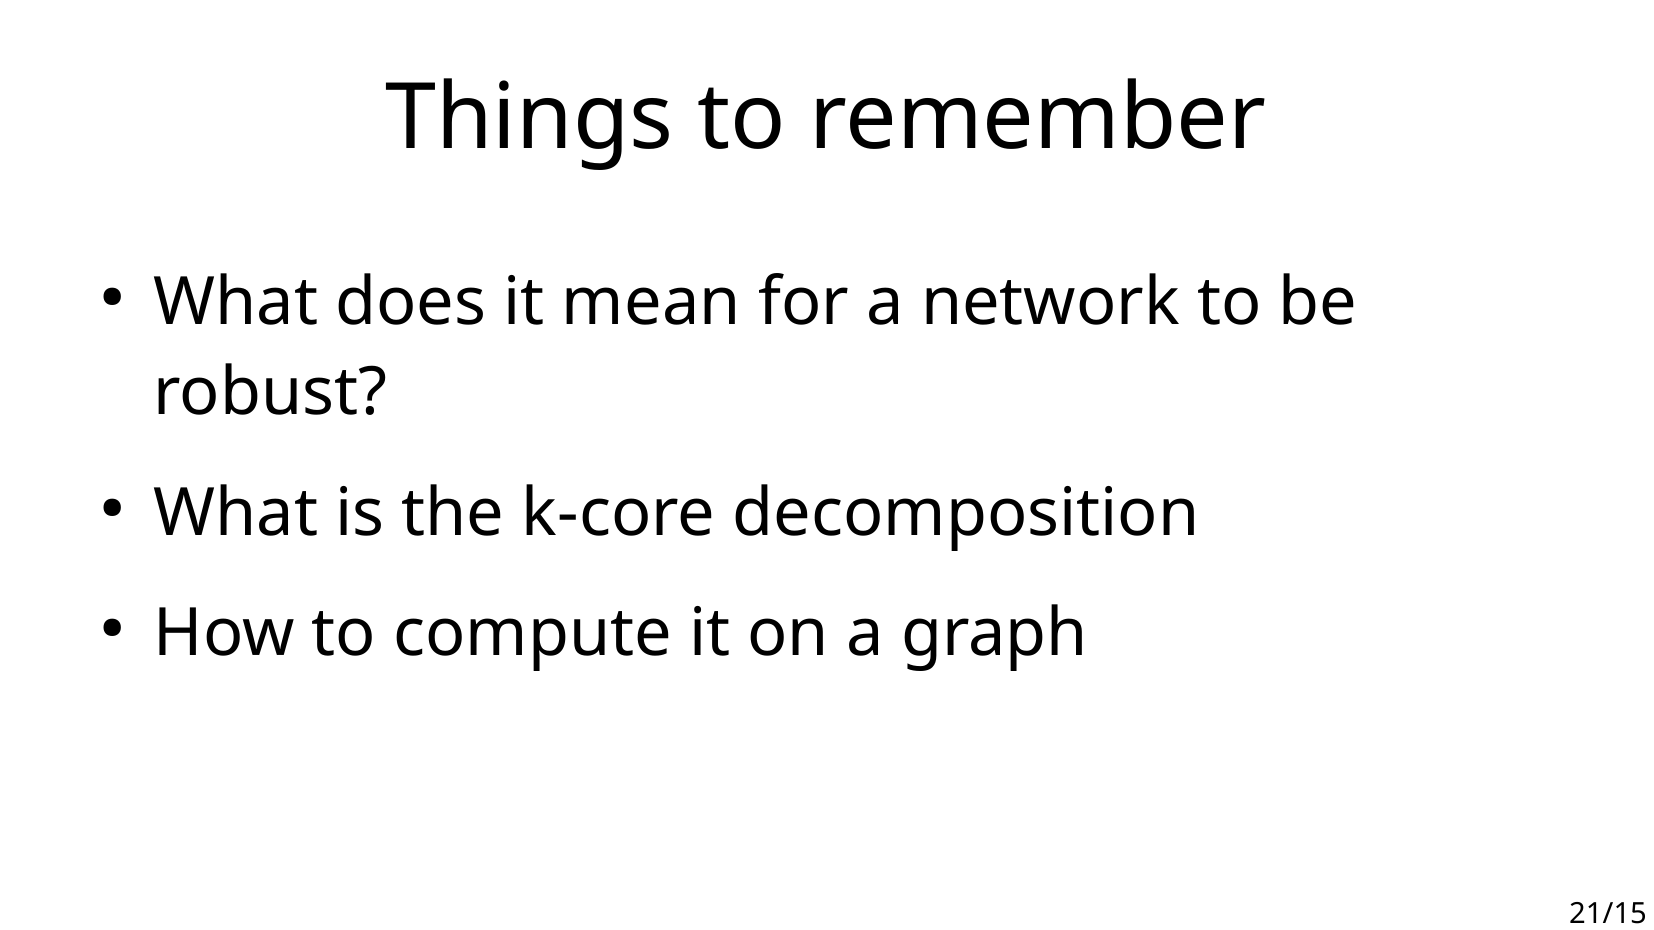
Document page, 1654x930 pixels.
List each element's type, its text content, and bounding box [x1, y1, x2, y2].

list What does it mean for a network to be robust? What is the k-core decomposition How to compute it on a graph [82, 252, 1571, 793]
title Things to remember [82, 1, 1571, 225]
